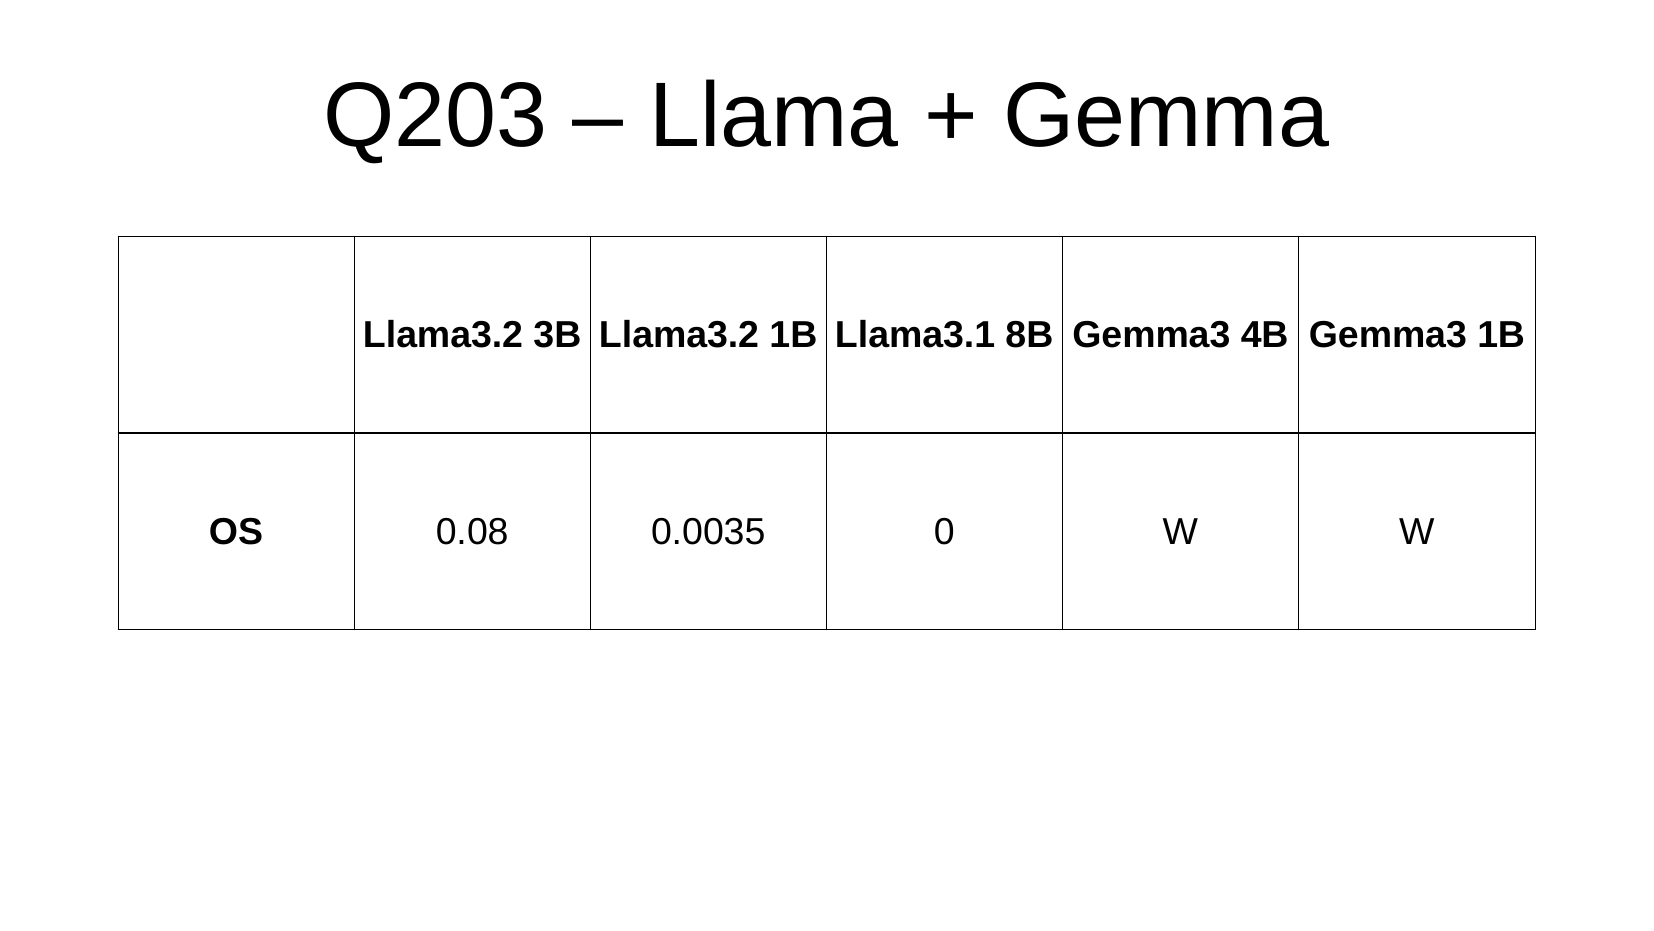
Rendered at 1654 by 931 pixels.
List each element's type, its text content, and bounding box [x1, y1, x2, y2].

table_cell 0.0035 [591, 434, 826, 629]
title Q203 – Llama + Gemma [82, 37, 1571, 193]
table_cell W [1063, 434, 1298, 629]
table_header Llama3.2 3B [355, 237, 590, 432]
table_header [119, 237, 354, 432]
table_cell OS [119, 434, 354, 629]
table_cell 0.08 [355, 434, 590, 629]
table_header Llama3.2 1B [591, 237, 826, 432]
table_header Gemma3 1B [1299, 237, 1535, 432]
table_cell W [1299, 434, 1535, 629]
table_header Llama3.1 8B [827, 237, 1062, 432]
table_cell 0 [827, 434, 1062, 629]
table_header Gemma3 4B [1063, 237, 1298, 432]
